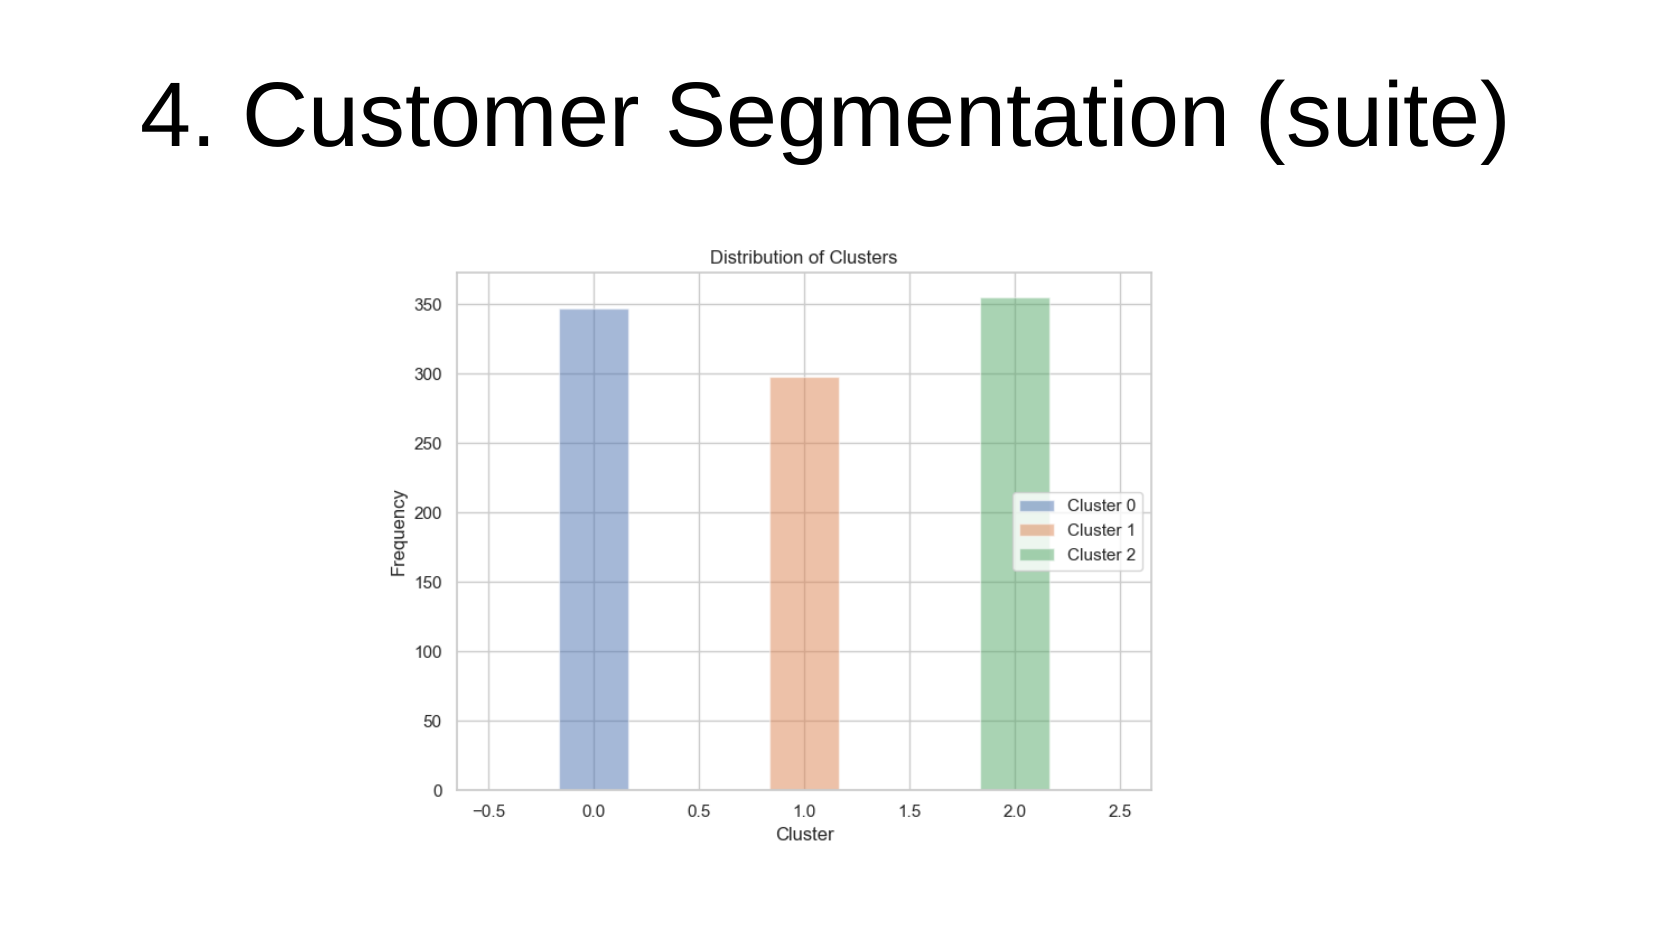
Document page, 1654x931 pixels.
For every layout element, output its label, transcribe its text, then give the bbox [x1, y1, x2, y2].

title 4. Customer Segmentation (suite) [82, 37, 1571, 193]
picture [345, 192, 1241, 864]
